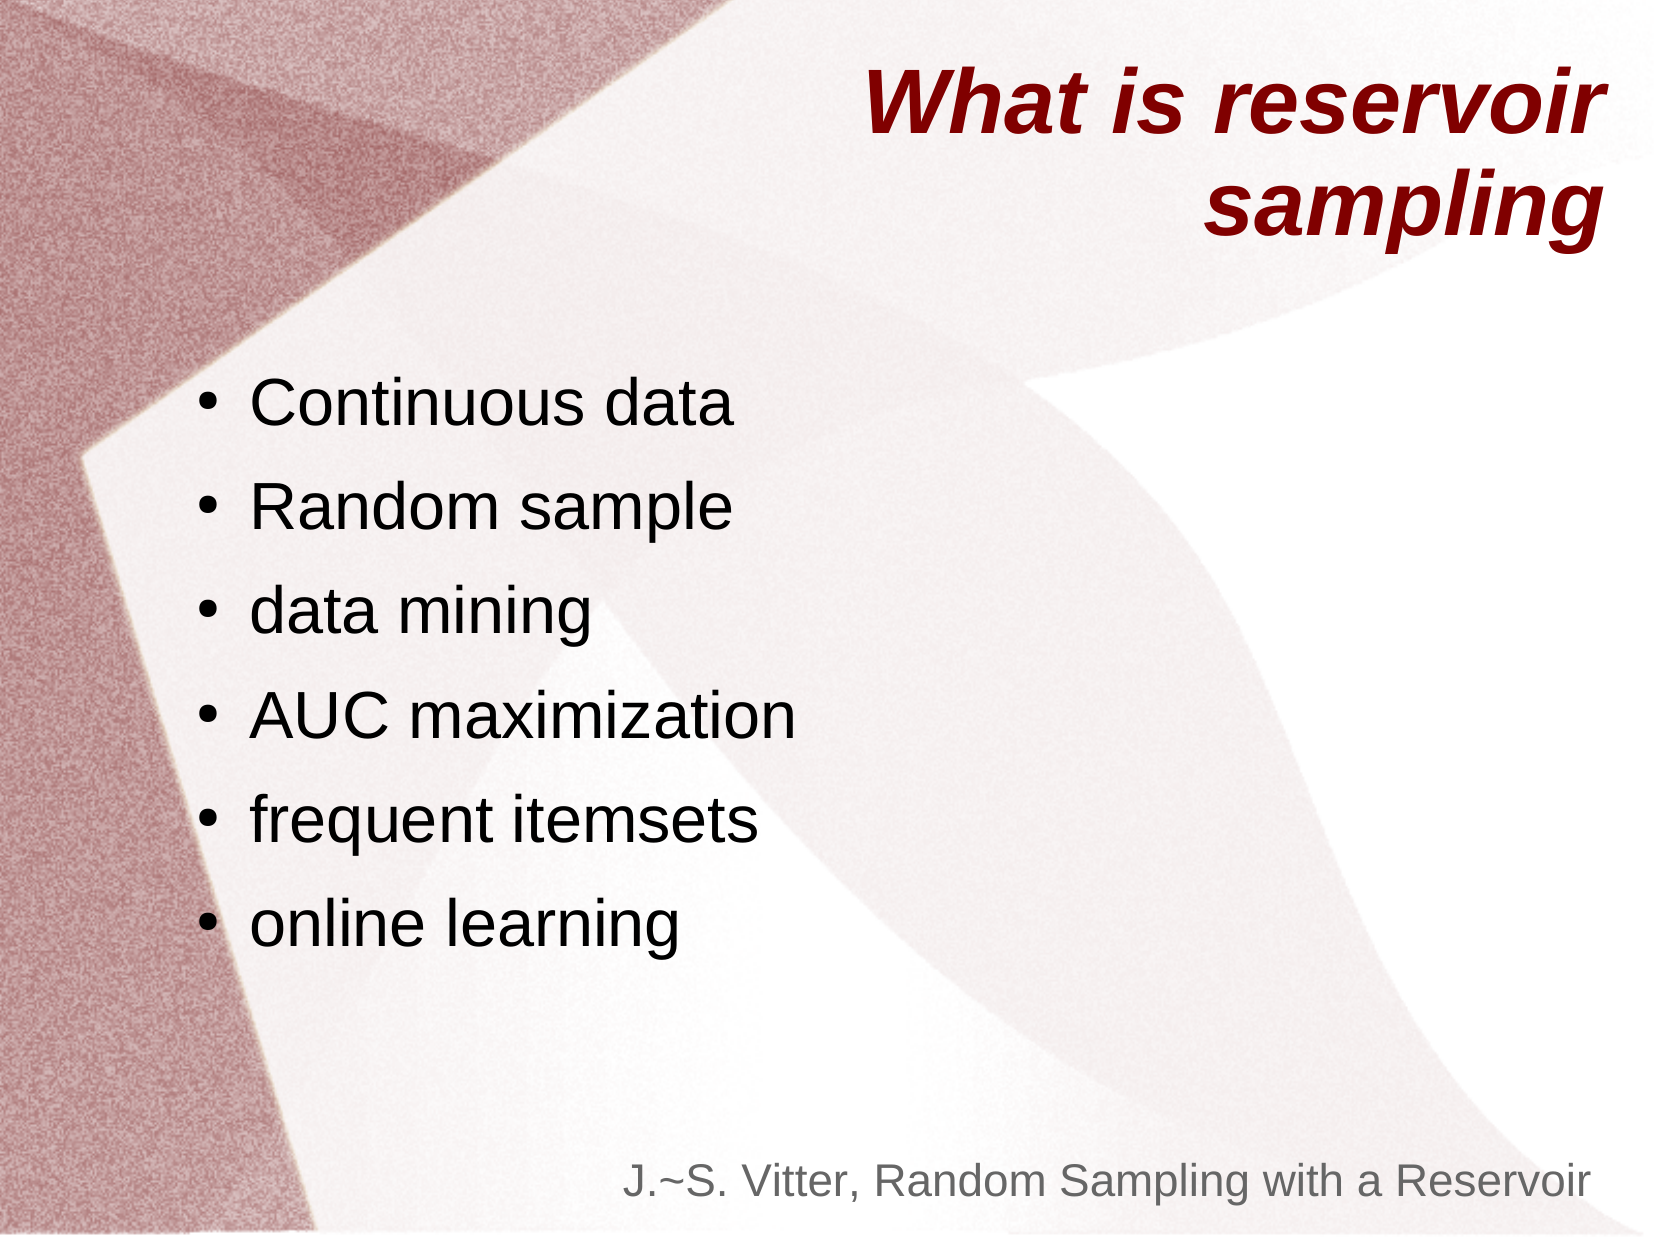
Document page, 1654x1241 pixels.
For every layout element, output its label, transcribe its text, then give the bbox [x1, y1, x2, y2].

text_box J.~S. Vitter, Random Sampling with a Reservoir [622, 1155, 1606, 1207]
title What is reservoir sampling [596, 49, 1607, 257]
picture [0, 0, 1654, 1241]
list Continuous data Random sample data mining AUC maximization frequent itemsets online learning [178, 364, 1570, 1147]
